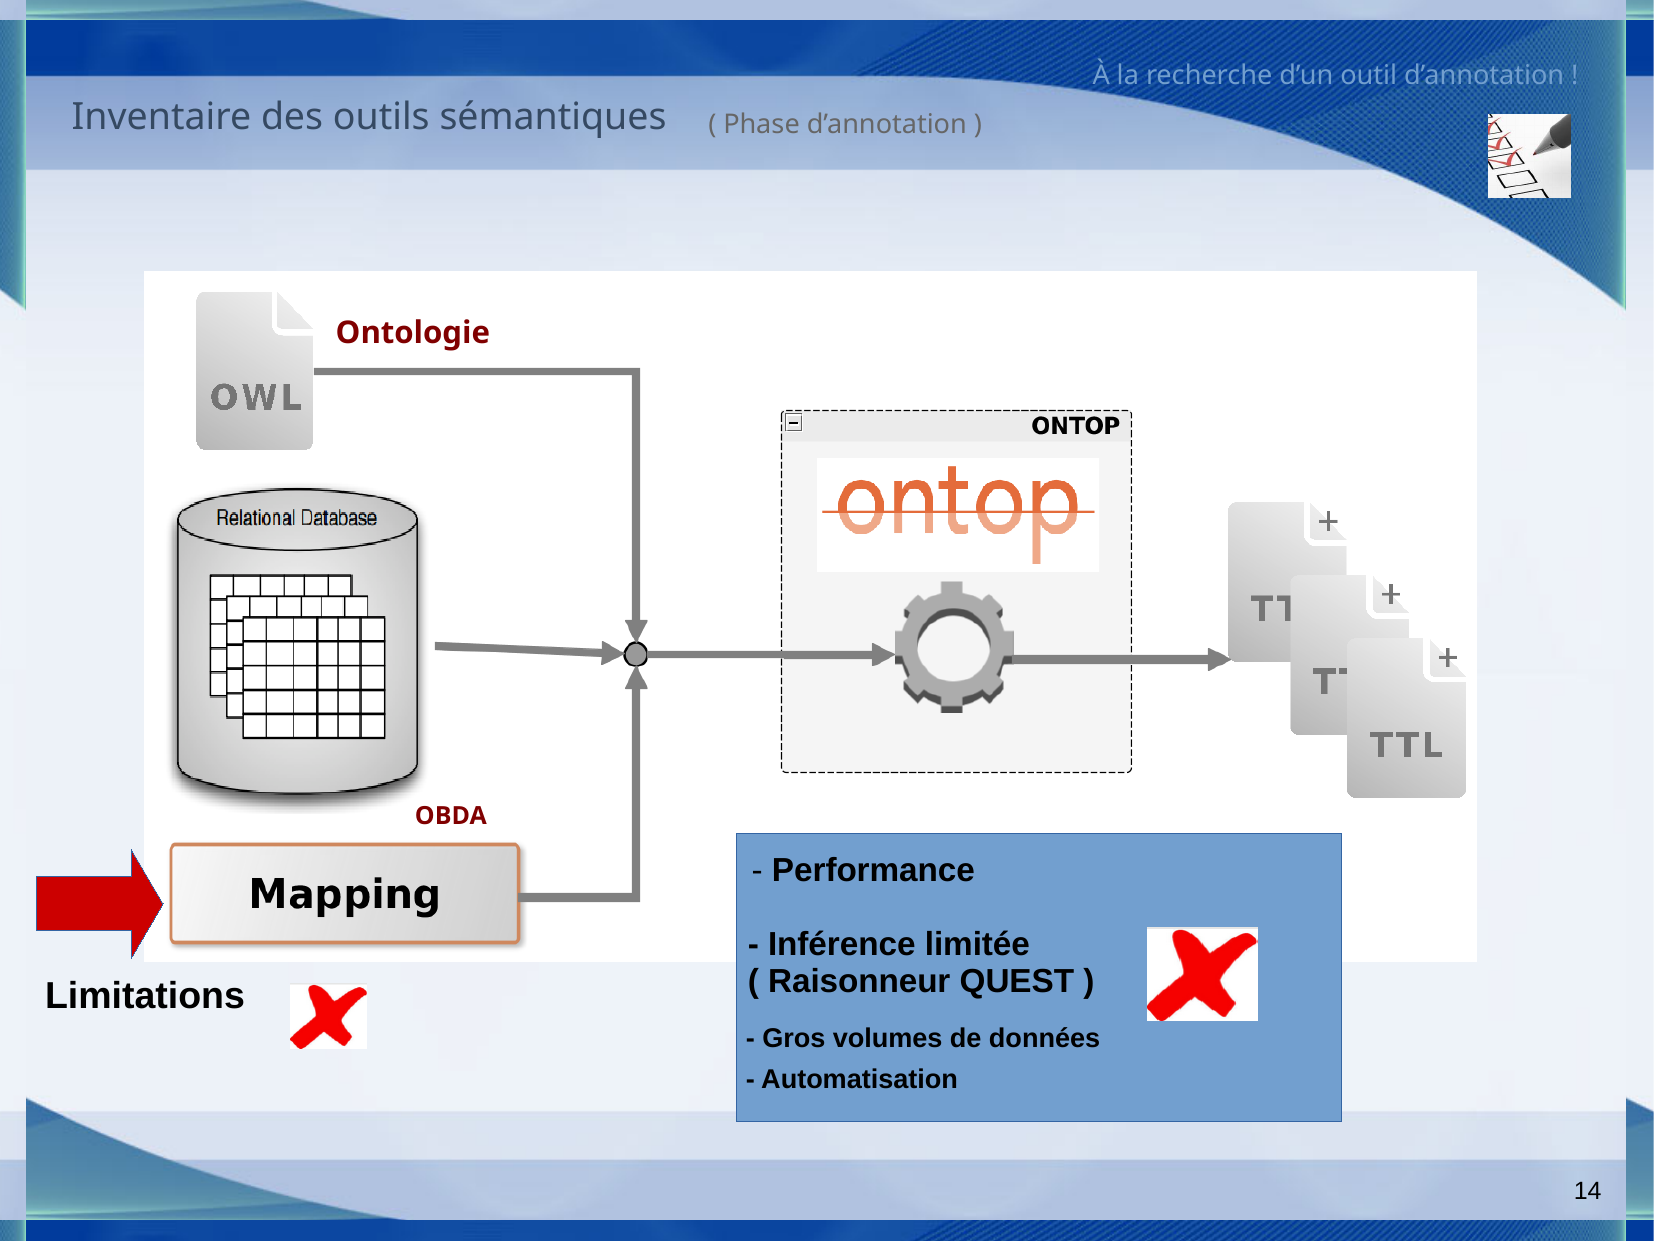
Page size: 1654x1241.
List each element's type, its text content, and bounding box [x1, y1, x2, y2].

text_box - Automatisation [730, 1057, 1087, 1103]
text_box OBDA [415, 803, 516, 827]
picture [0, 0, 1654, 1241]
text_box À la recherche d’un outil d’annotation ! [1092, 26, 1642, 121]
text_box 14 [1559, 1169, 1625, 1213]
text_box [736, 833, 1342, 1015]
text_box OBDA [419, 809, 428, 821]
text_box - Inférence limitée ( Raisonneur QUEST ) [733, 918, 1252, 1008]
text_box ( Phase d’annotation ) [708, 97, 1016, 148]
text_box [736, 1092, 1342, 1122]
text_box [736, 1008, 1147, 1015]
text_box Ontologie [335, 306, 511, 356]
text_box - Performance [736, 844, 1016, 897]
text_box Limitations [30, 963, 297, 1021]
title Inventaire des outils sémantiques [36, 77, 703, 154]
text_box [36, 849, 164, 959]
text_box - Gros volumes de données [730, 1015, 1347, 1092]
